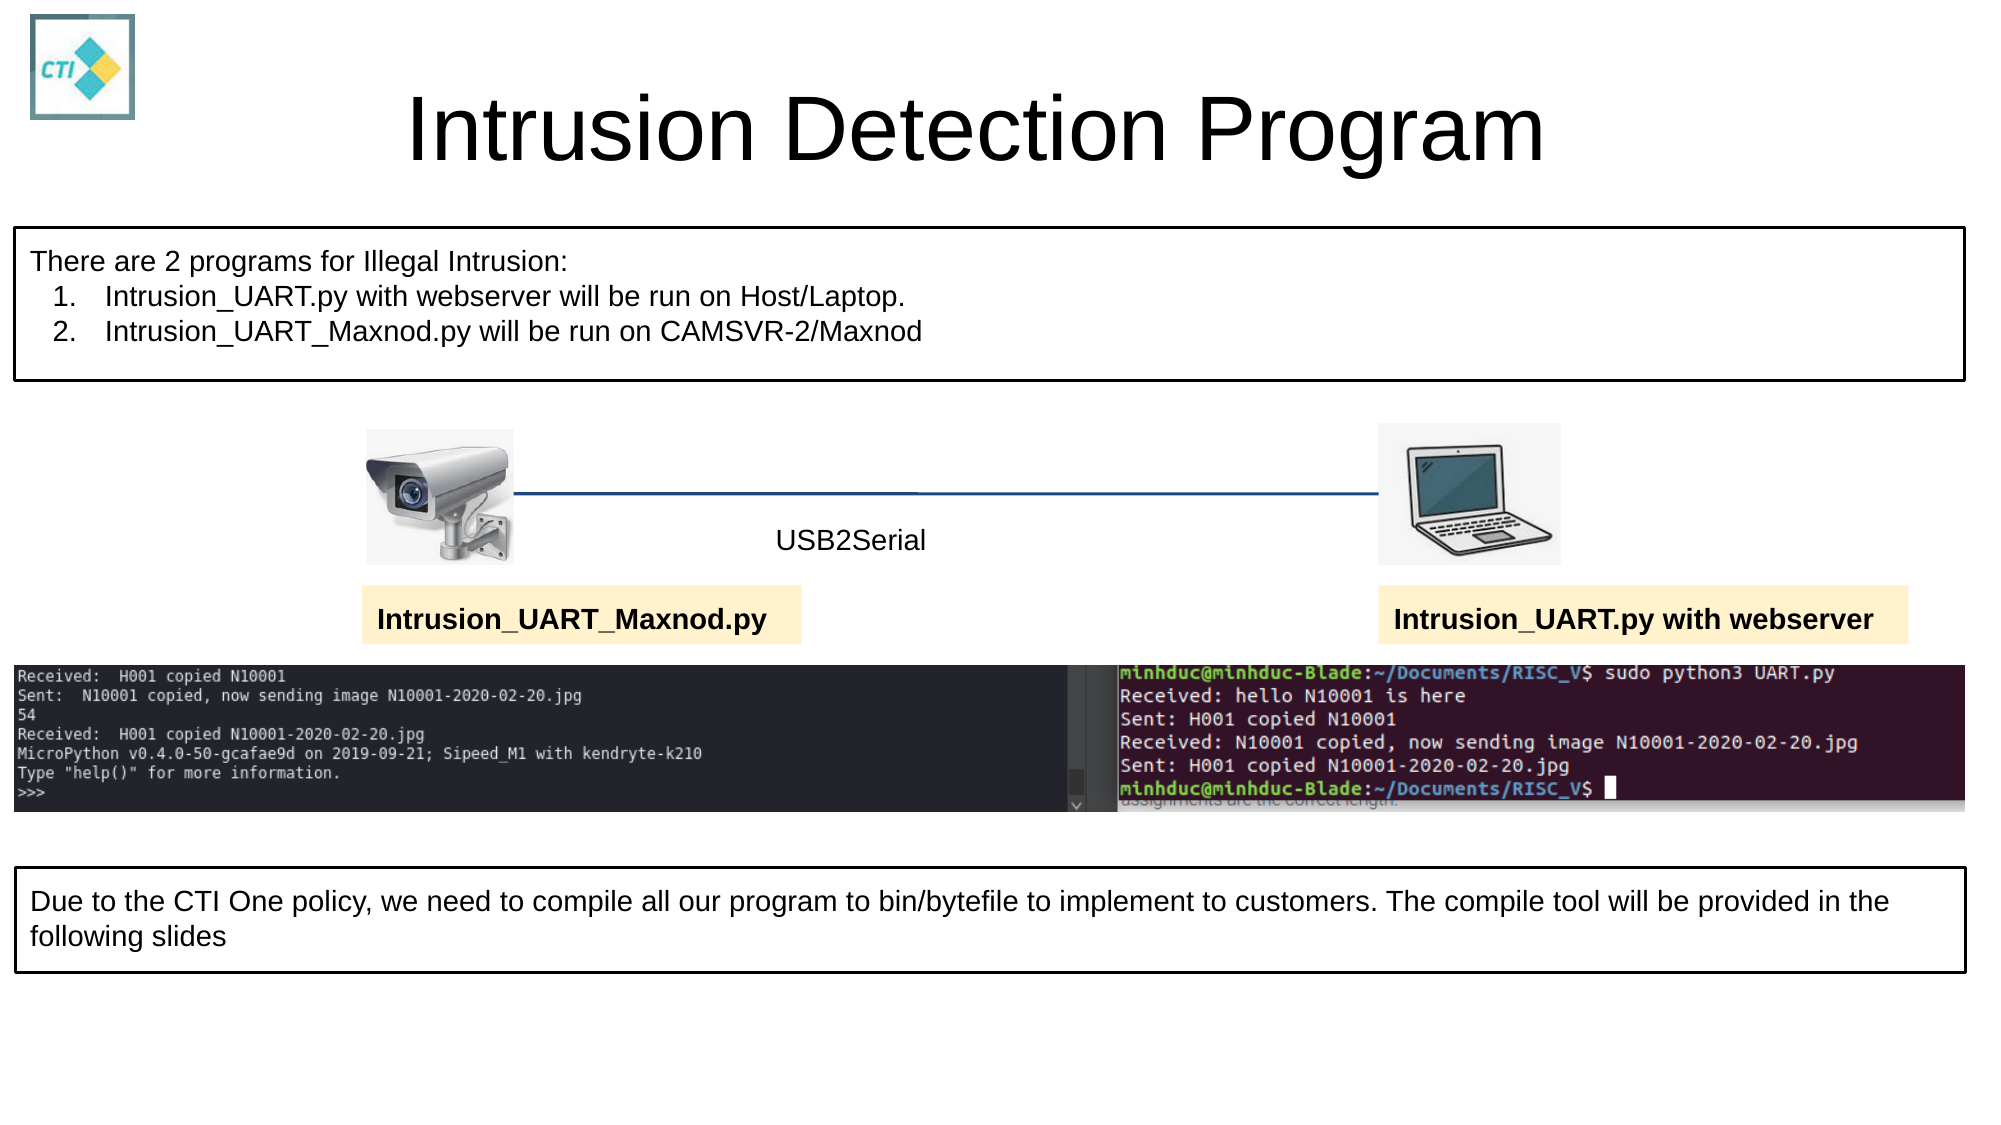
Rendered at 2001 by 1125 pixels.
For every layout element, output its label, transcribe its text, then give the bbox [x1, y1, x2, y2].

picture [30, 14, 135, 120]
text_box USB2Serial [760, 506, 973, 551]
text_box Intrusion_UART_Maxnod.py [362, 585, 802, 645]
text_box Intrusion_UART.py with webserver [1378, 585, 1909, 645]
text_box Due to the CTI One policy, we need to compile all our program to bin/bytefile to implement to customers. The compile tool will be provided in the following slides [15, 867, 1966, 973]
text_box There are 2 programs for Illegal Intrusion: Intrusion_UART.py with webserver will be run on Host/Laptop. Intrusion_UART_Maxnod.py will be run on CAMSVR-2/Maxnod [14, 227, 1965, 381]
picture [14, 665, 1965, 812]
picture [362, 423, 514, 565]
picture [1378, 423, 1561, 565]
text_box Intrusion Detection Program [89, 29, 1890, 218]
